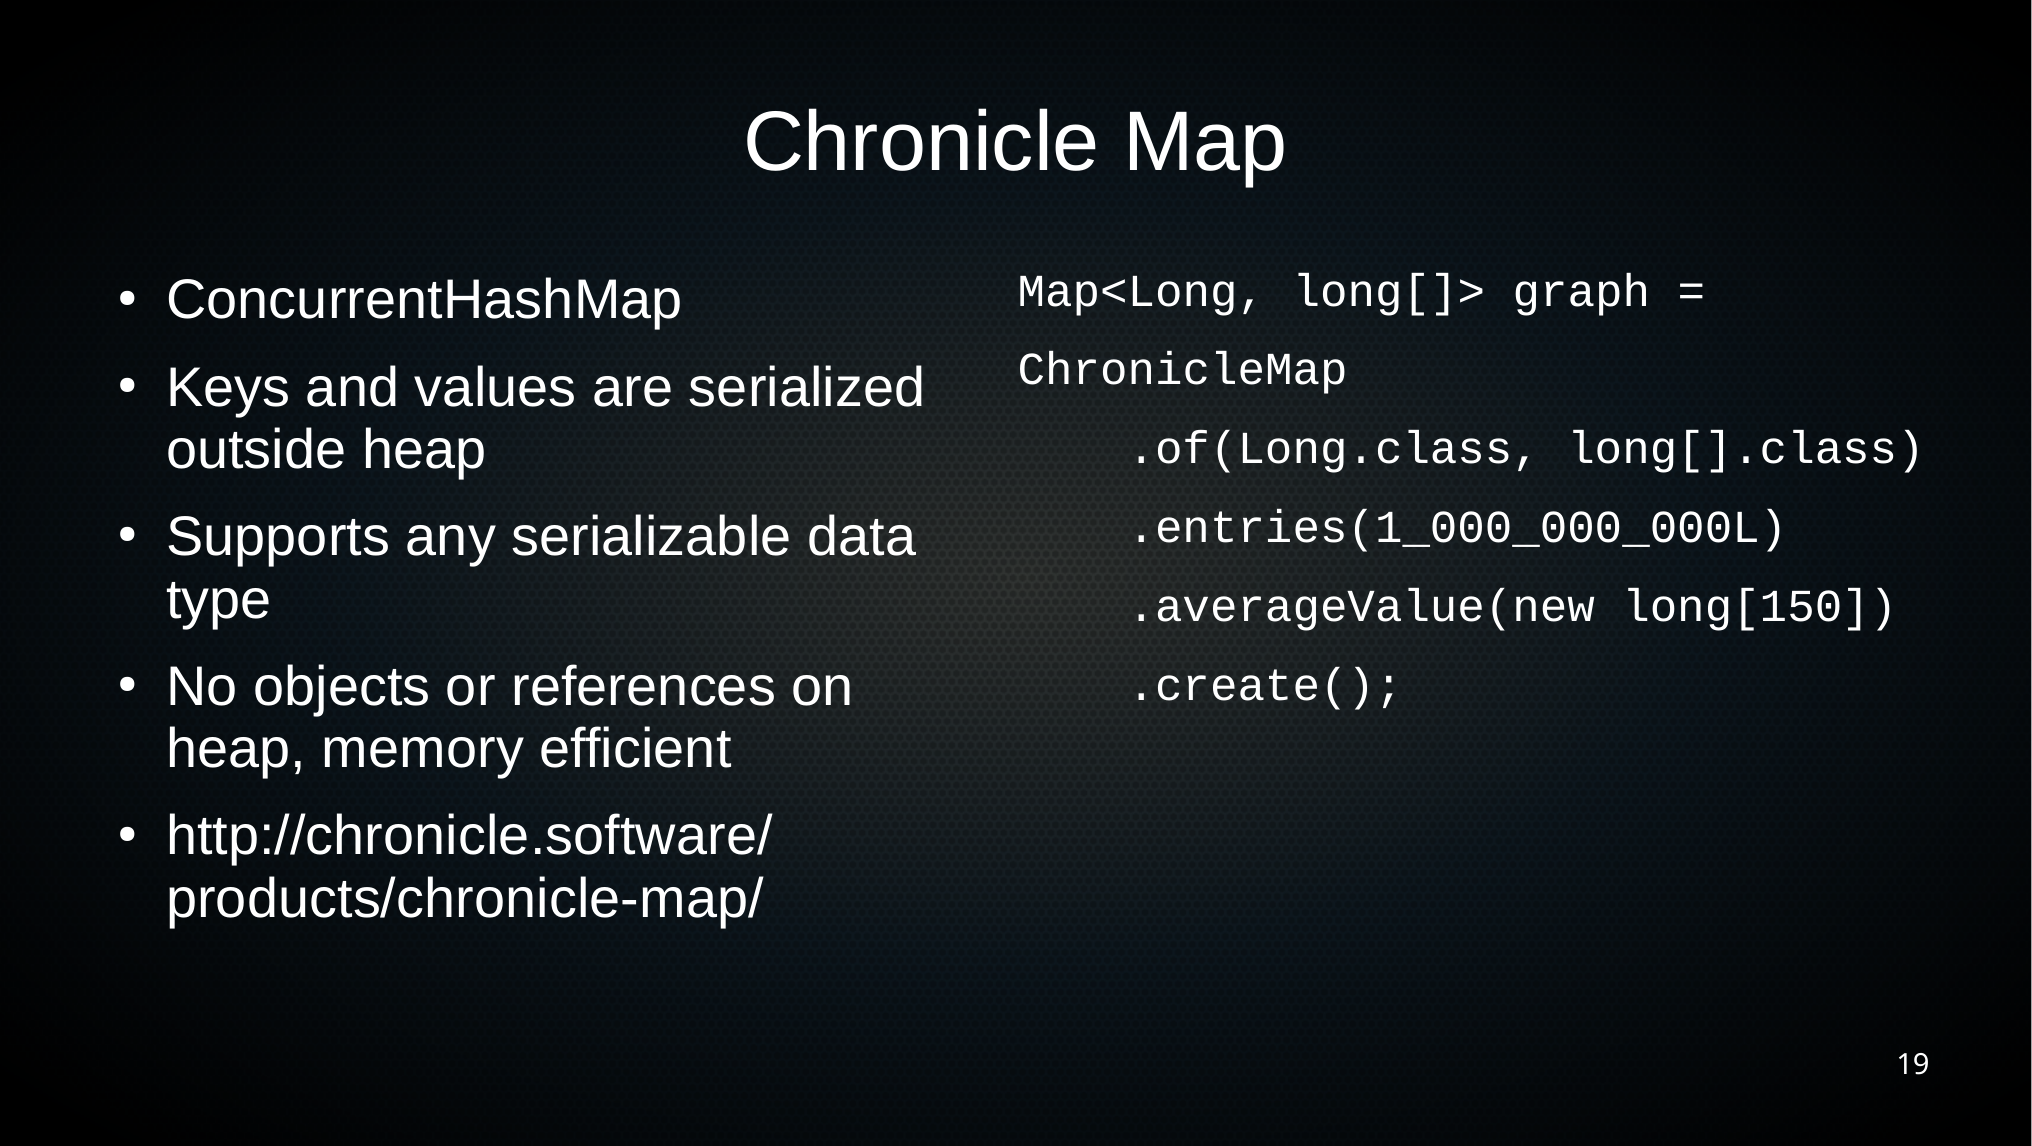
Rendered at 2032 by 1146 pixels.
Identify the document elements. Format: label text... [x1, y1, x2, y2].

list ConcurrentHashMap Keys and values are serialized outside heap Supports any serializable data type No objects or references on heap, memory efficient http://chronicle.software/products/chronicle-map/ [101, 268, 974, 933]
picture [0, 0, 2032, 1146]
list Map<Long, long[]> graph = ChronicleMap .of(Long.class, long[].class) .entries(1_000_000_000L) .averageValue(new long[150]) .create(); [1017, 268, 1997, 933]
title Chronicle Map [101, 45, 1930, 237]
